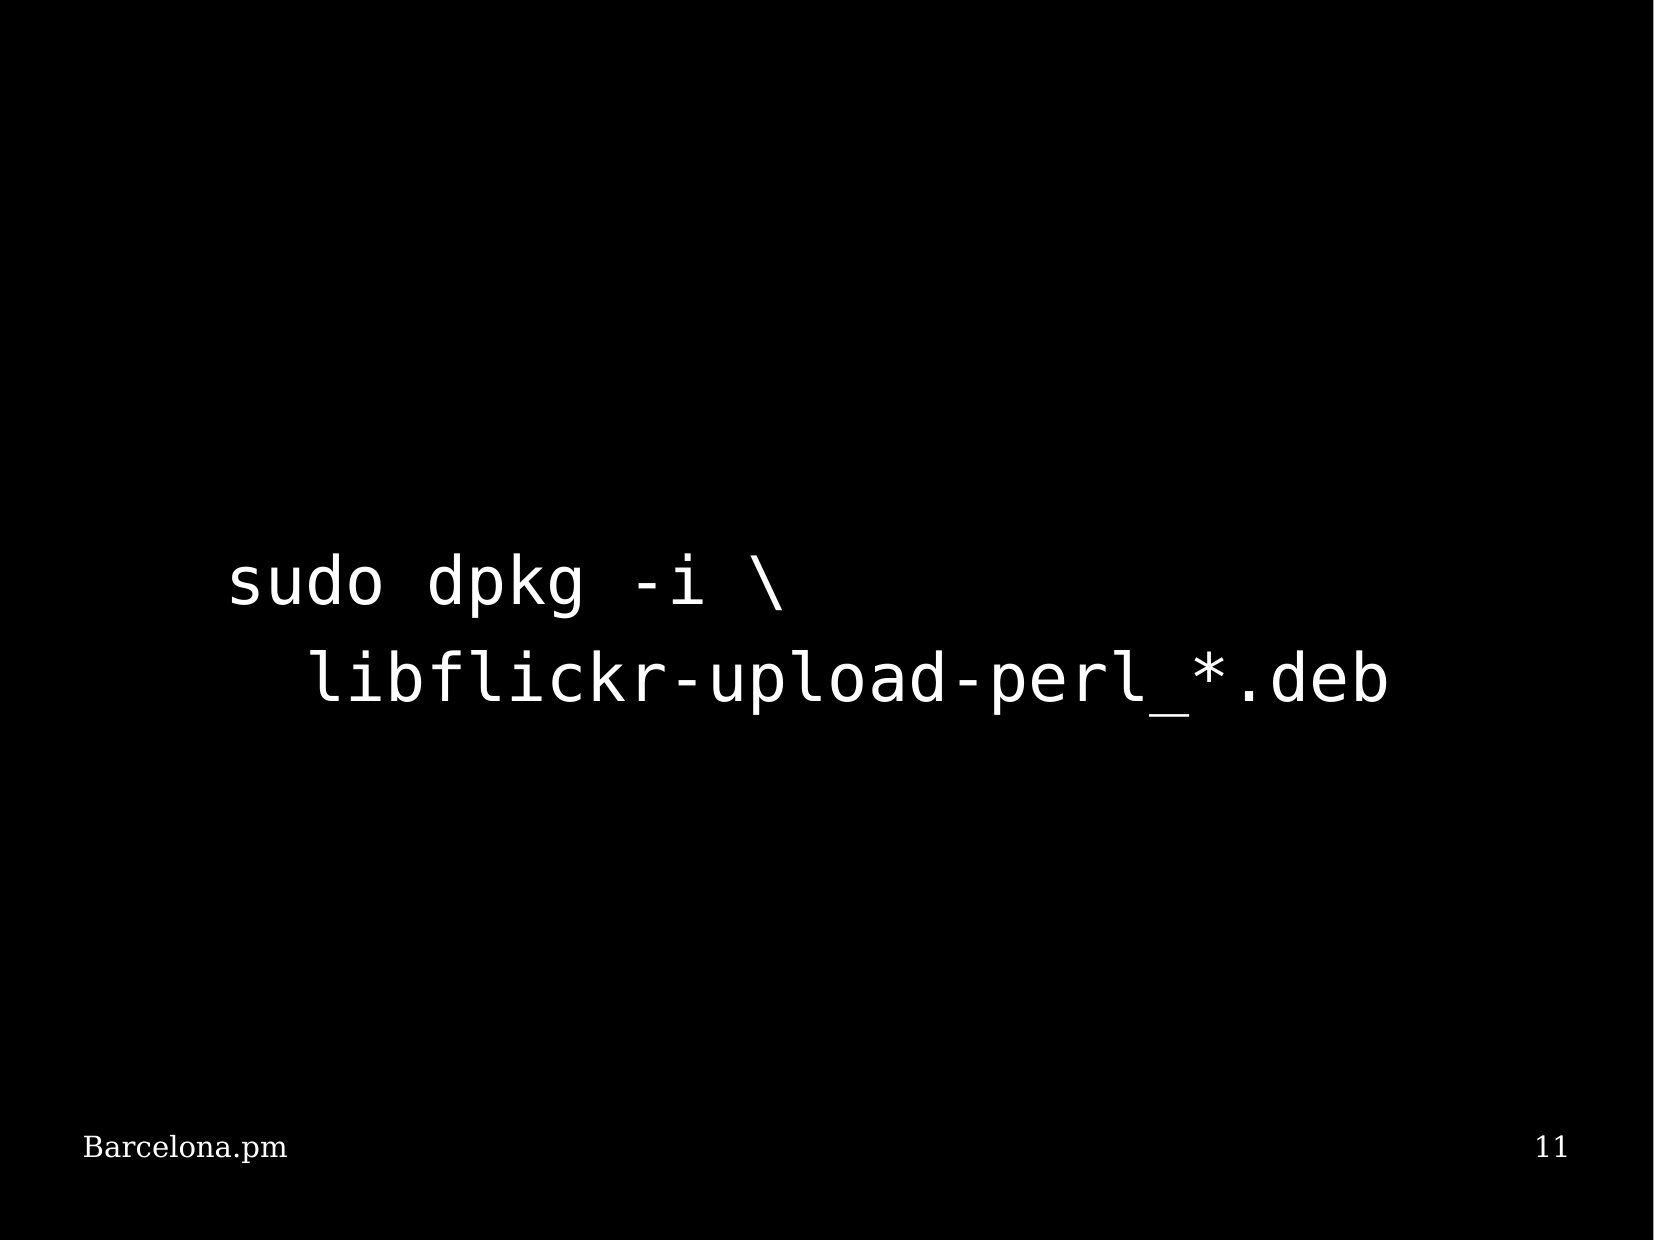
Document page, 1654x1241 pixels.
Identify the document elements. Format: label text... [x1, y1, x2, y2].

title sudo dpkg -i \ libflickr-upload-perl_*.deb [225, 428, 1429, 813]
